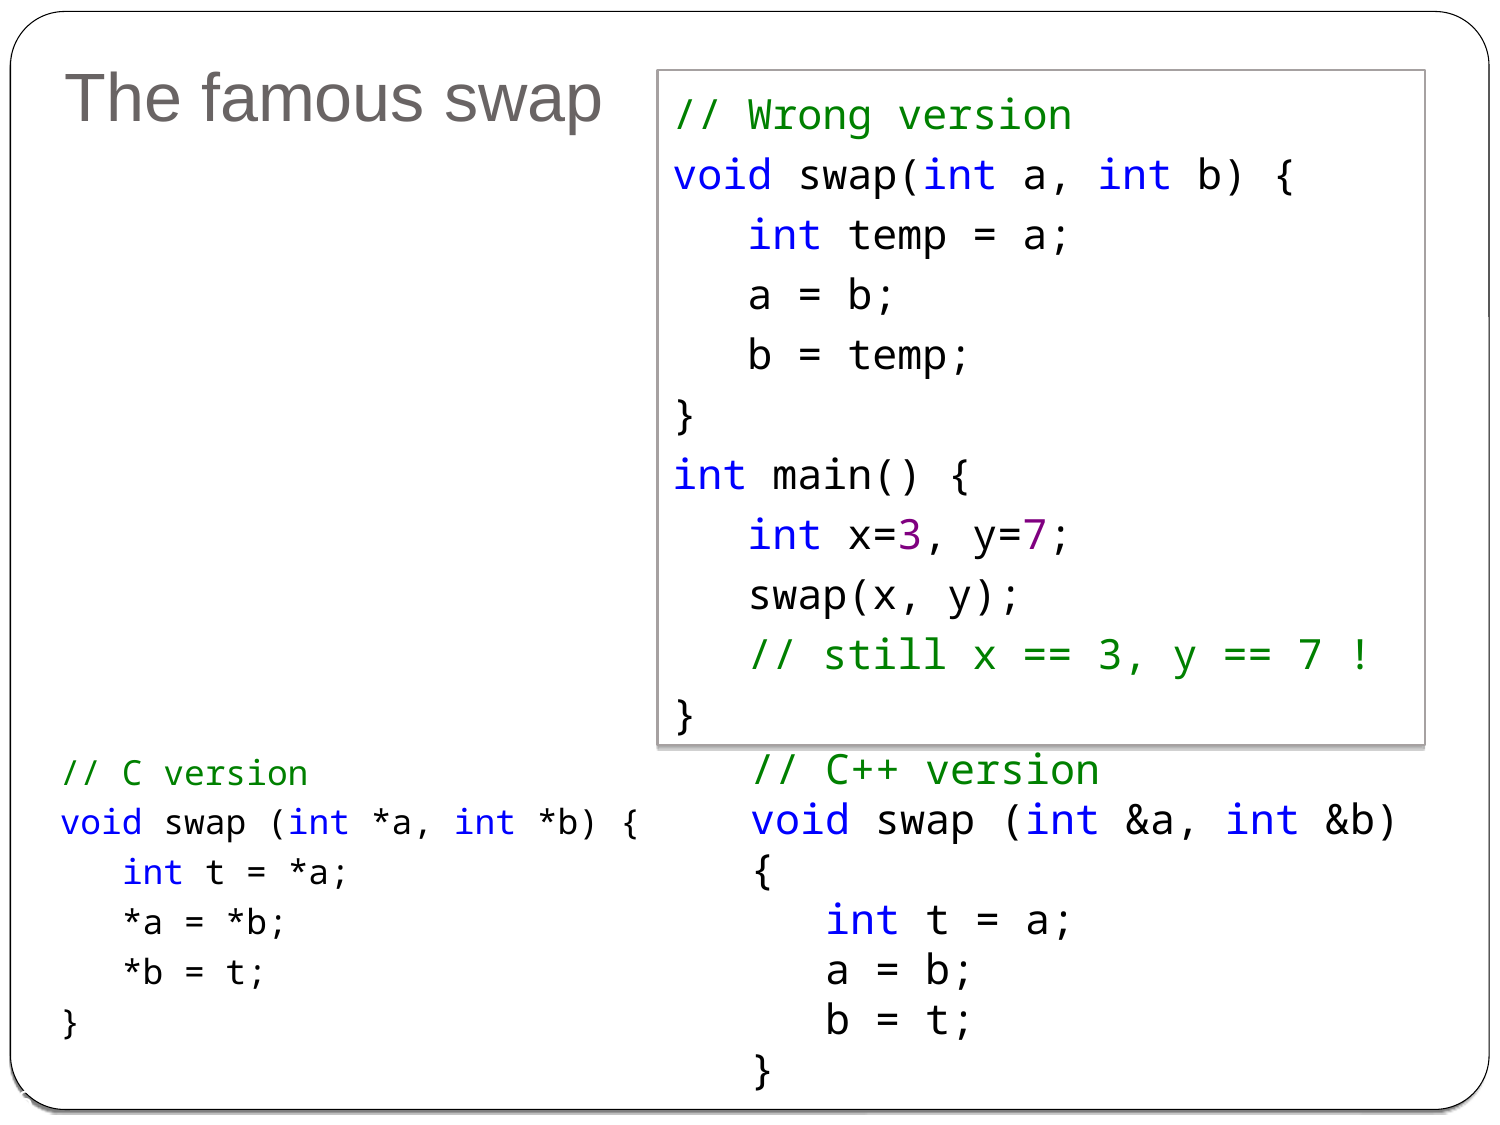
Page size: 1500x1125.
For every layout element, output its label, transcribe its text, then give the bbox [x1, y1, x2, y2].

list // C version void swap (int *a, int *b) { int t = *a; *a = *b; *b = t; } [45, 735, 698, 1081]
text_box // Wrong version void swap(int a, int b) { int temp = a; a = b; b = temp; } int main() { int x=3, y=7; swap(x, y); // still x == 3, y == 7 ! } [657, 70, 1425, 746]
text_box // C++ version void swap (int &a, int &b) { int t = a; a = b; b = t; } [719, 720, 1469, 1116]
slide_number <number> [0, 1074, 50, 1125]
title The famous swap [50, 45, 1450, 150]
